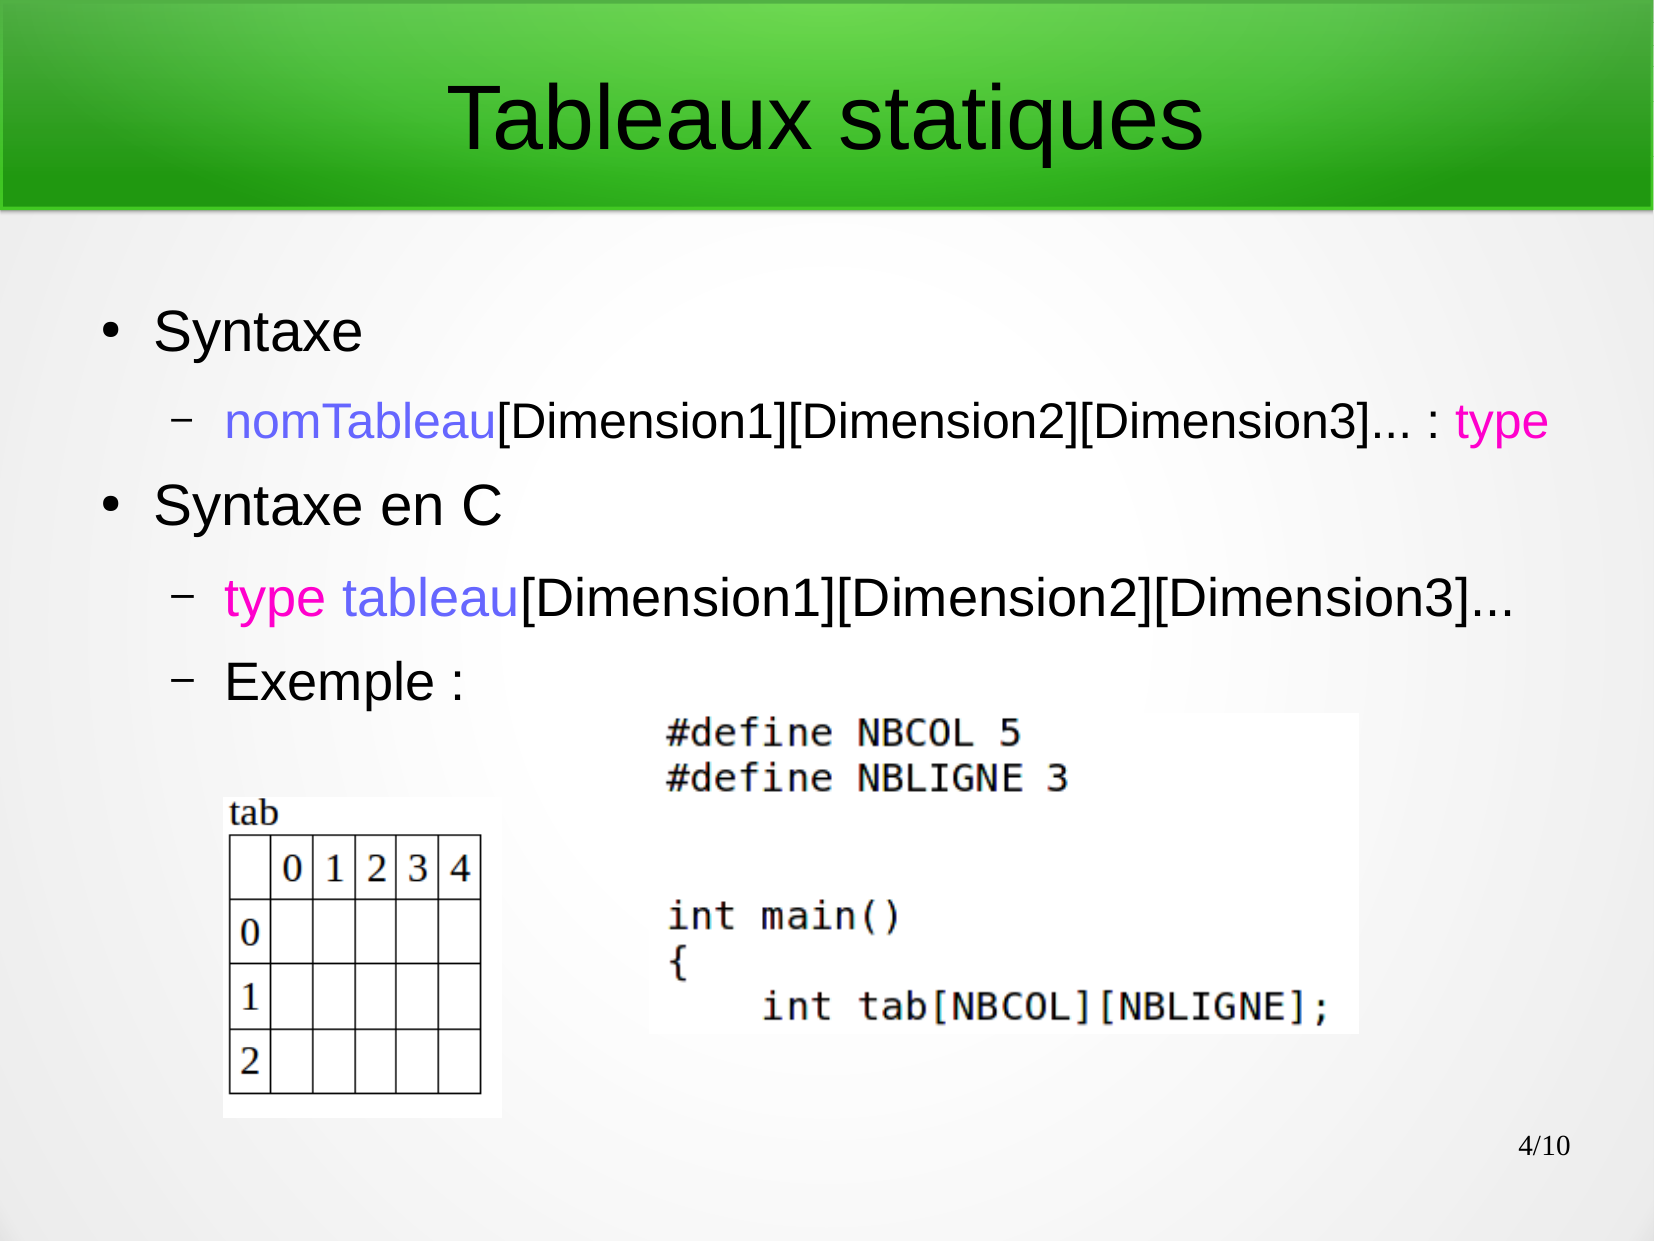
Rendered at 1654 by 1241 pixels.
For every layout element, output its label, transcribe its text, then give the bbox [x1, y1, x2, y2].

list Syntaxe nomTableau[Dimension1][Dimension2][Dimension3]... : type Syntaxe en C type tableau[Dimension1][Dimension2][Dimension3]... Exemple : [82, 299, 1571, 1019]
picture [649, 713, 1359, 1034]
picture [223, 797, 502, 1118]
title Tableaux statiques [82, 47, 1571, 189]
